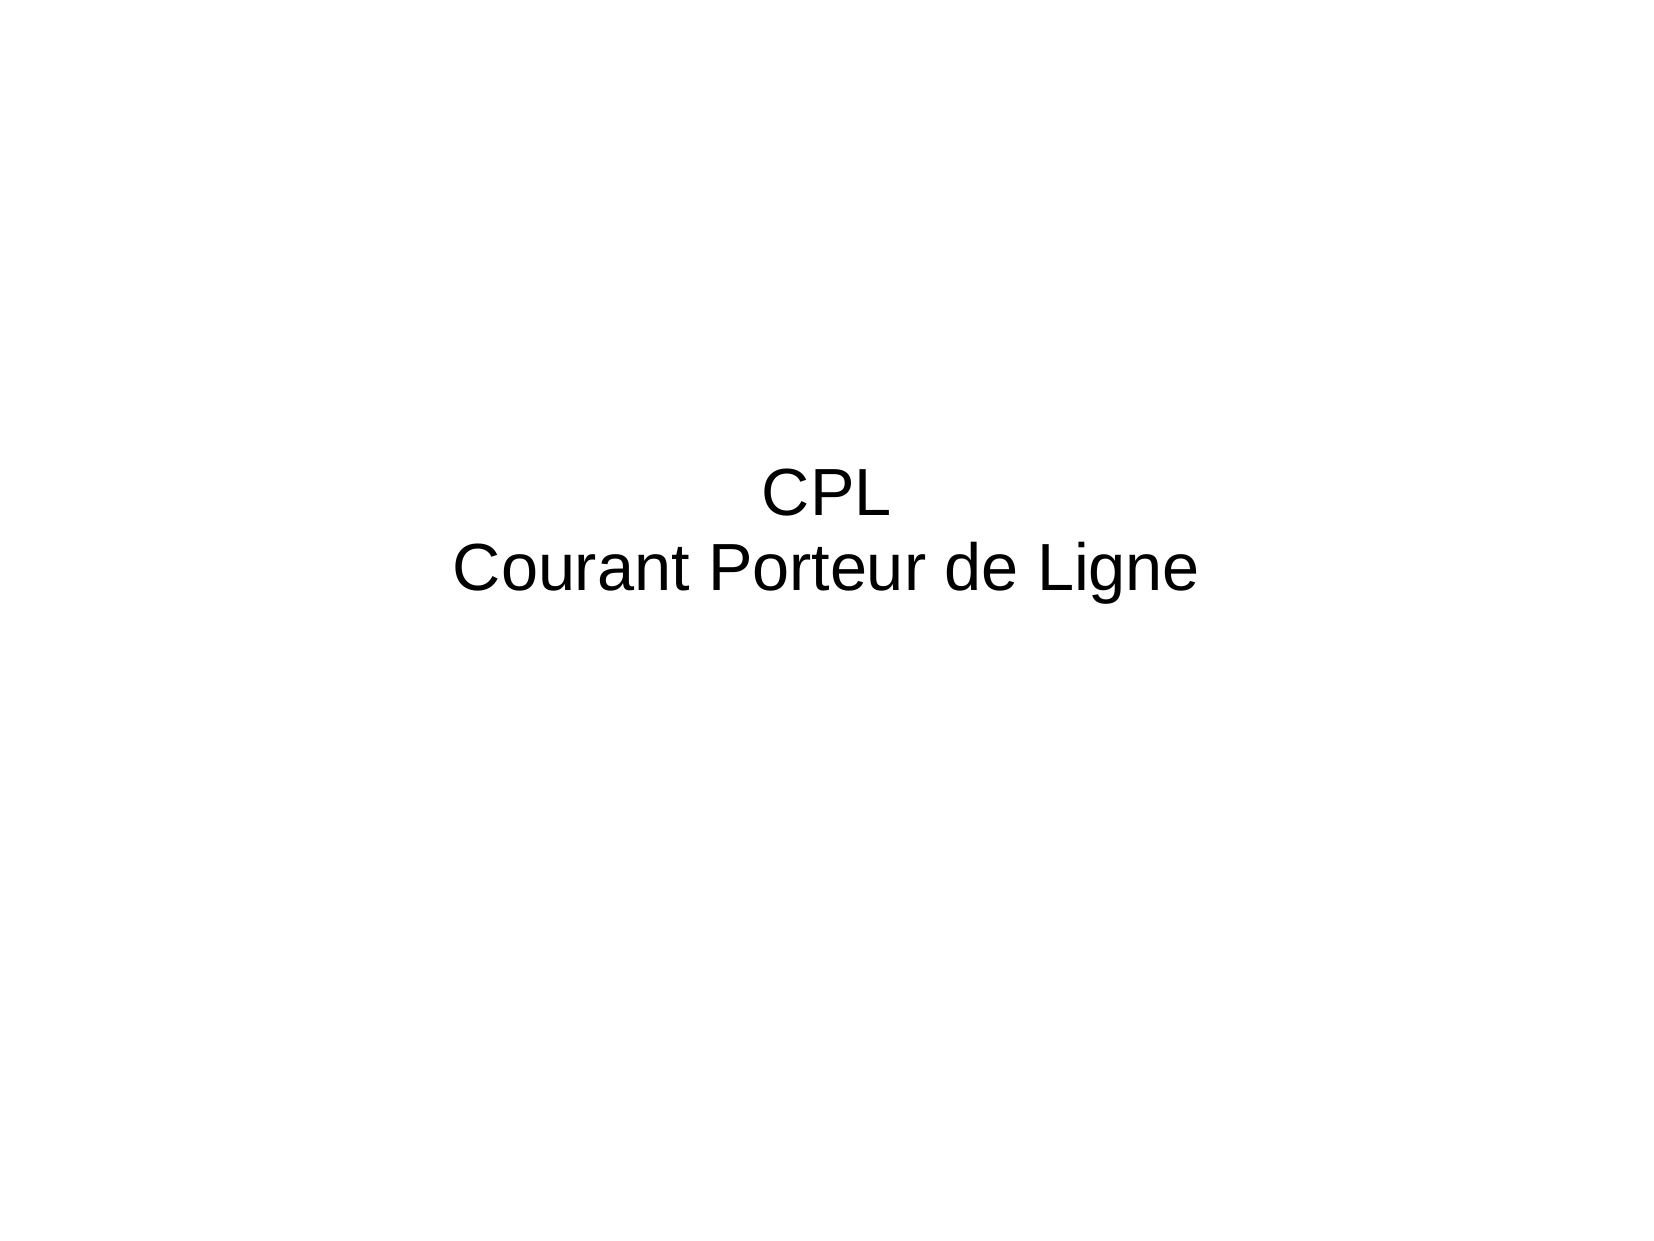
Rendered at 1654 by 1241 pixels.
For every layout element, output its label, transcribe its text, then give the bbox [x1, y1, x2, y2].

subtitle CPL Courant Porteur de Ligne [82, 49, 1571, 1010]
